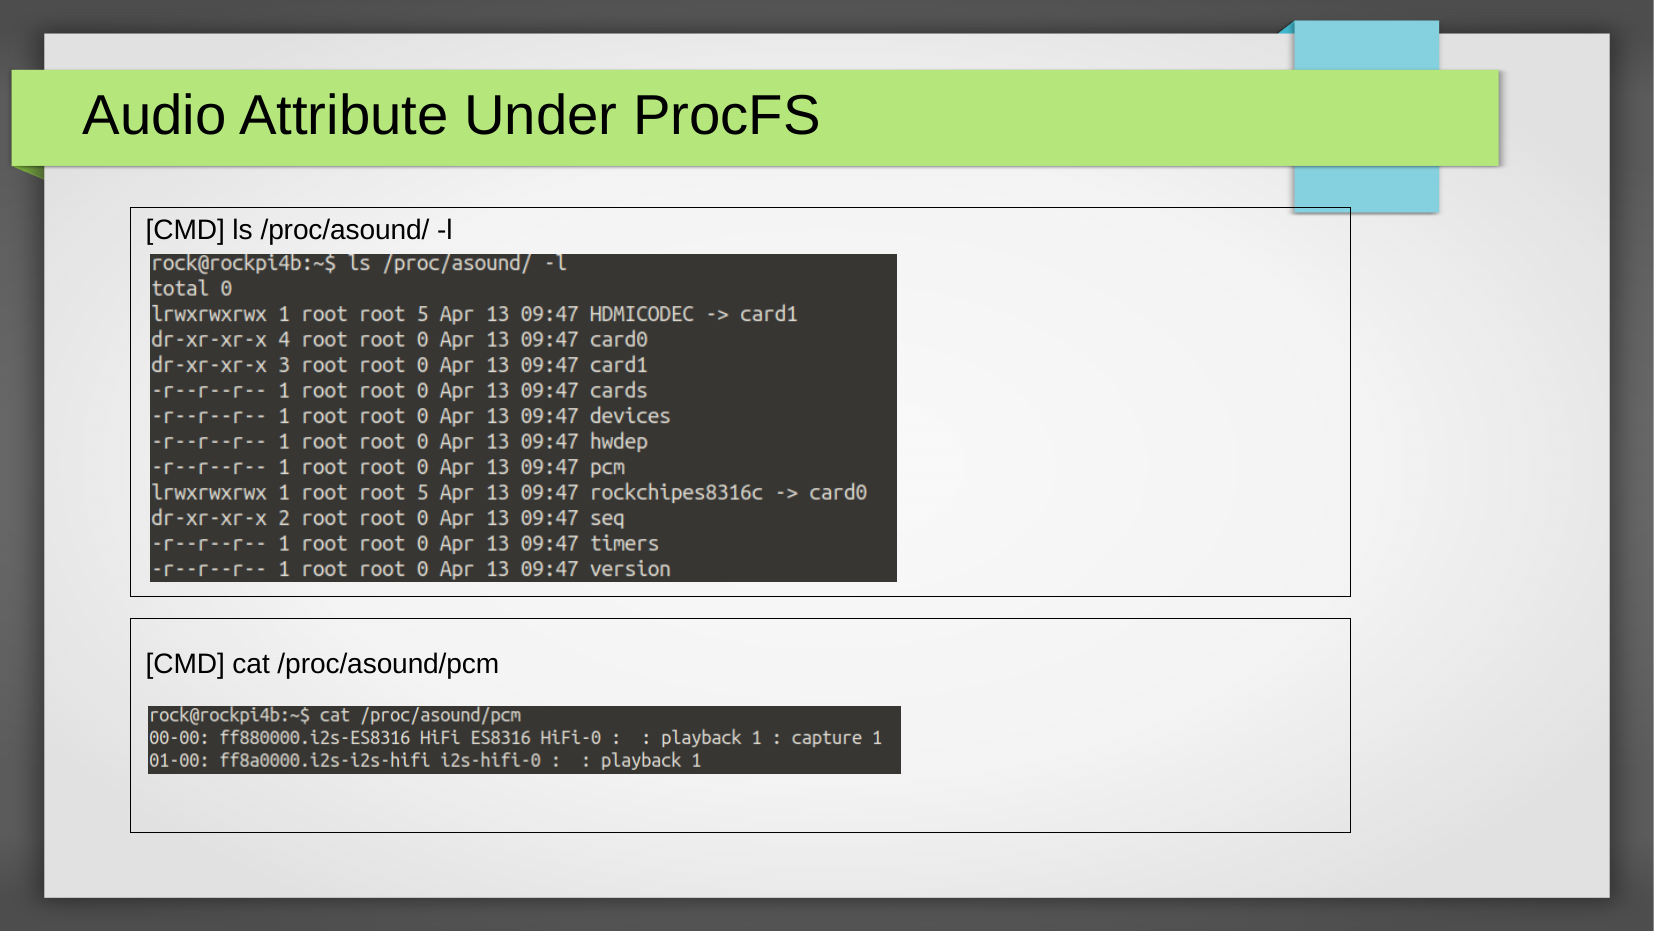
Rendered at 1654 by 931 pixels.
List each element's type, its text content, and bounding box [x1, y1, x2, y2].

picture [0, 0, 1654, 931]
text_box [CMD] cat /proc/asound/pcm [131, 641, 1324, 688]
text_box [CMD] ls /proc/asound/ -l [131, 208, 1066, 285]
title Audio Attribute Under ProcFS [82, 70, 1264, 160]
